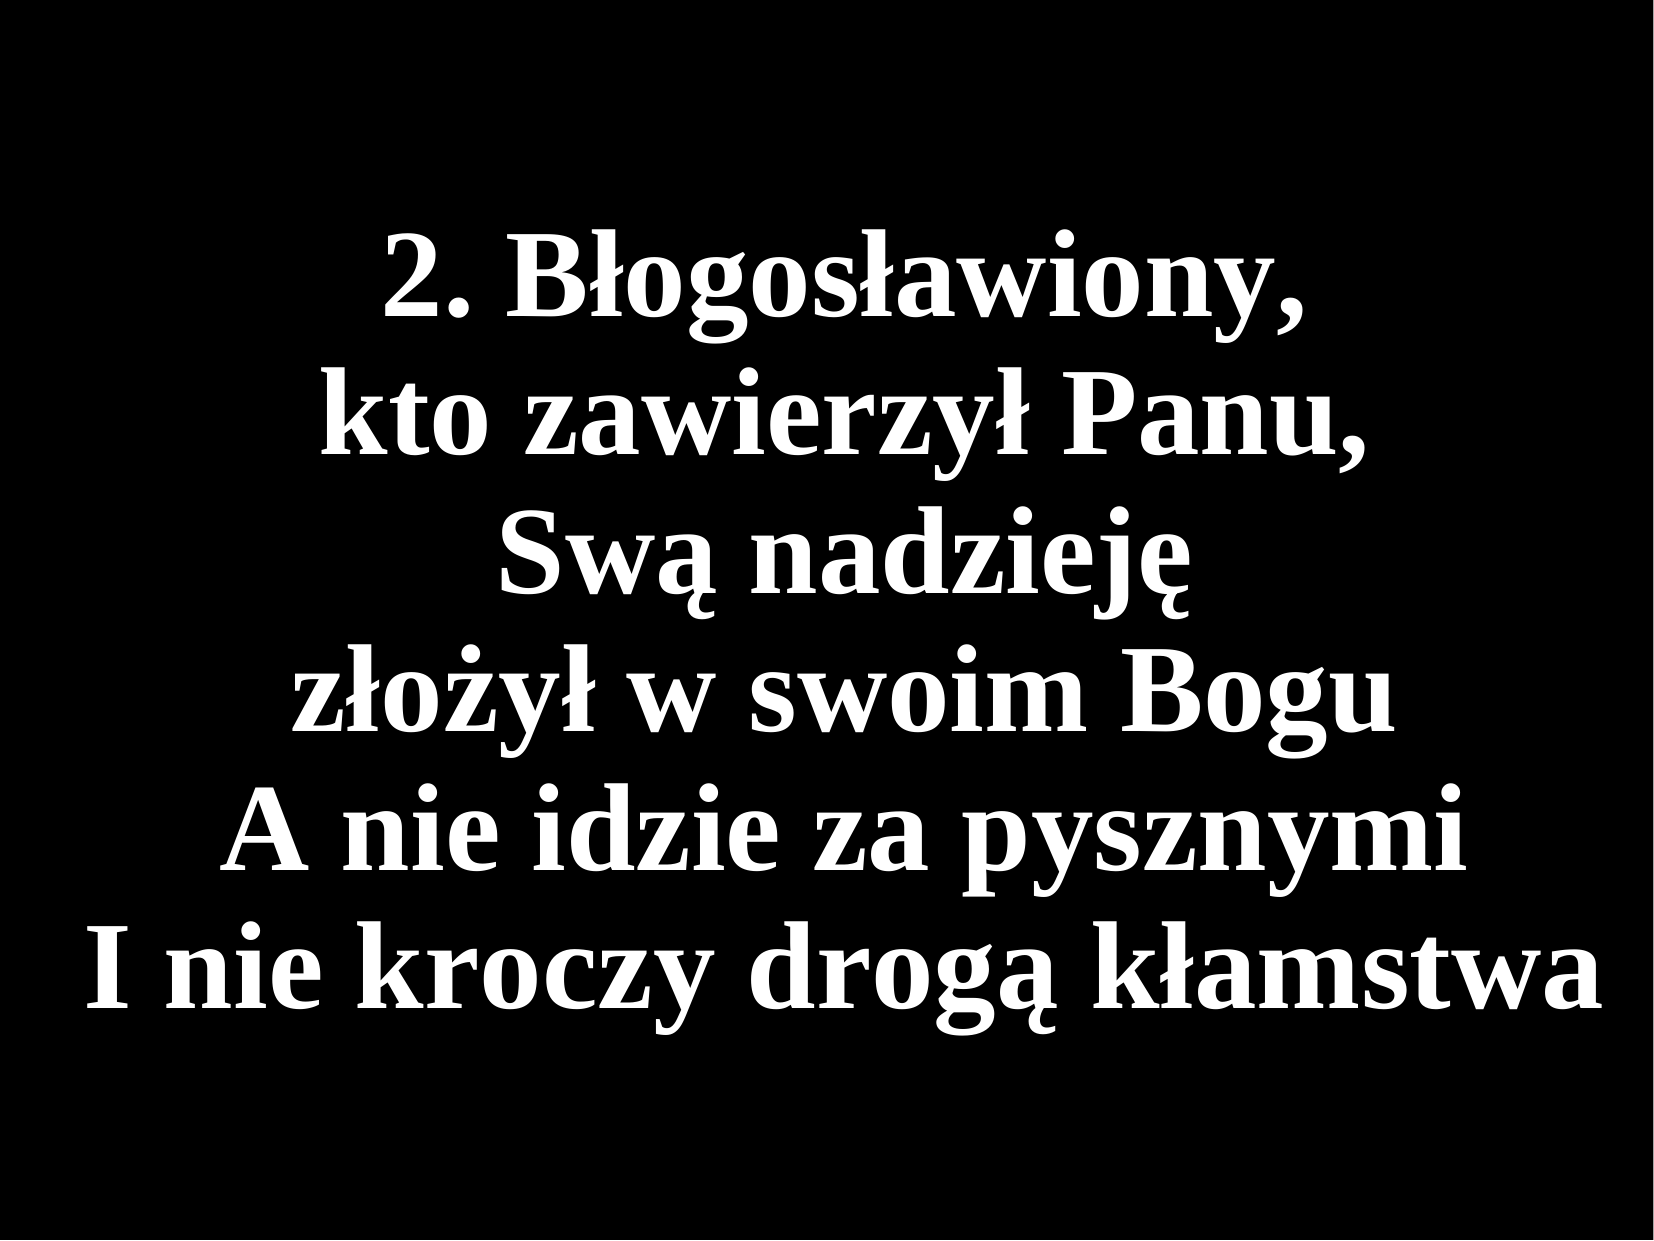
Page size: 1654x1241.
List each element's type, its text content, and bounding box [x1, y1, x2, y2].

subtitle 2. Błogosławiony, kto zawierzył Panu, Swą nadzieję złożył w swoim Bogu A nie idzie za pysznymi I nie kroczy drogą kłamstwa [0, 0, 1654, 1241]
